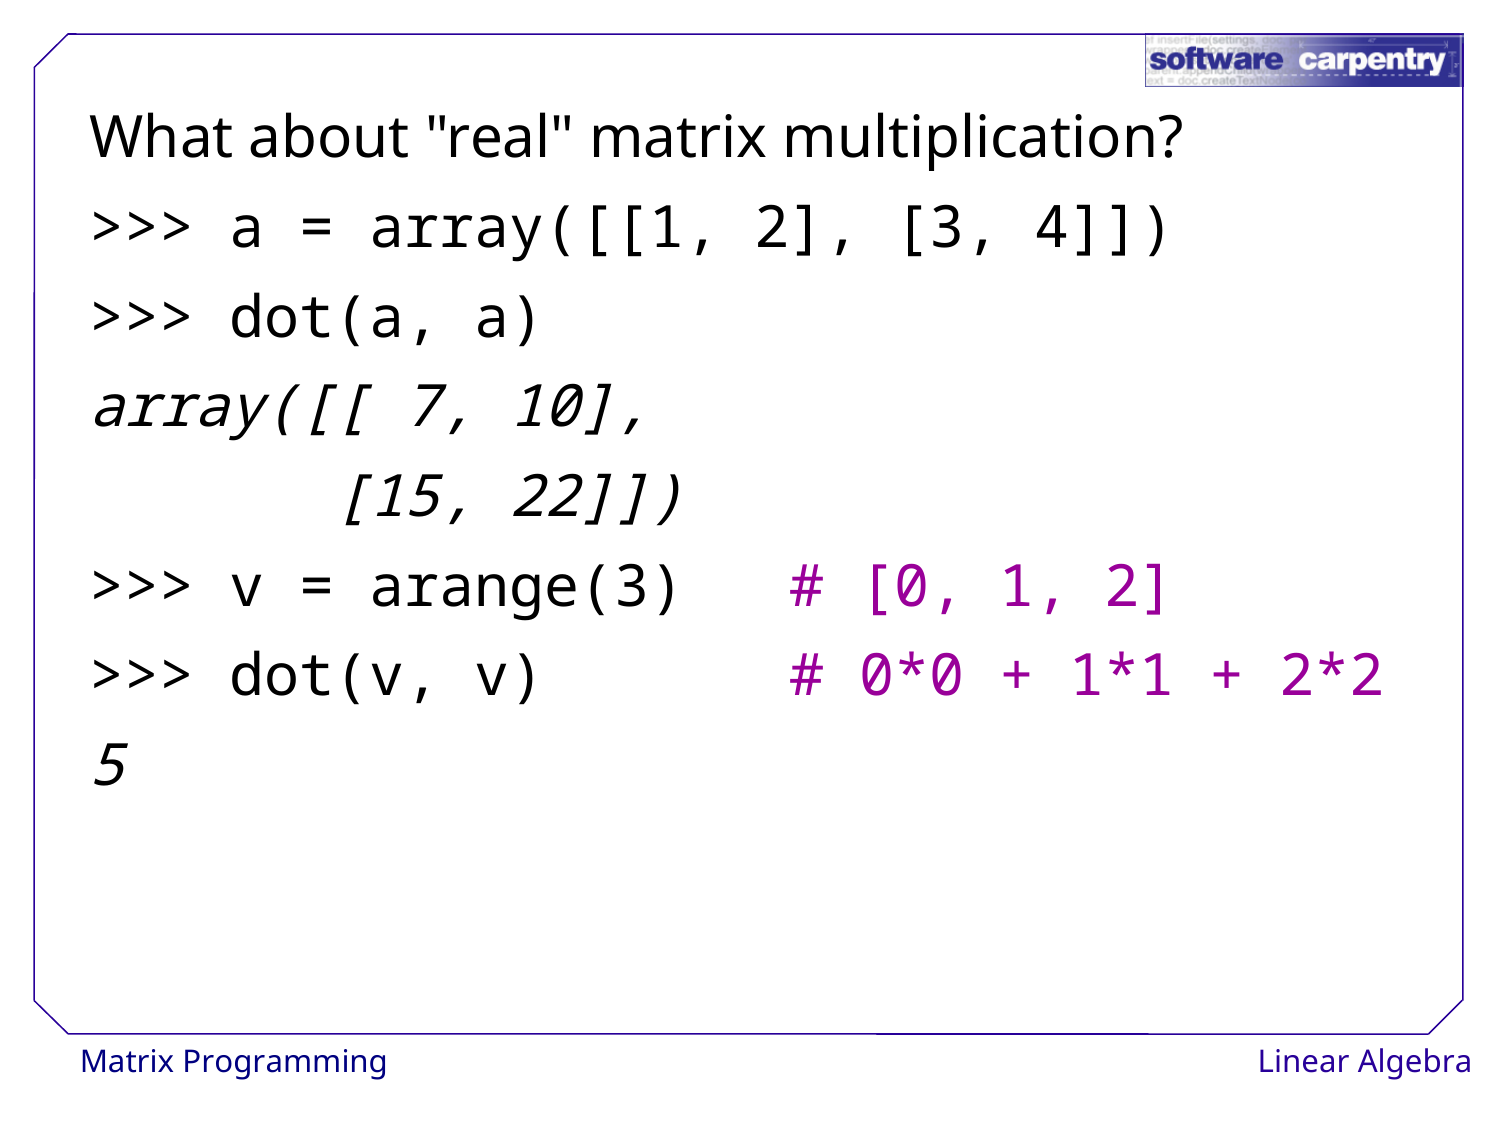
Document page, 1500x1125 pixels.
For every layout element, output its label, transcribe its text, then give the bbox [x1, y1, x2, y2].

picture [1145, 33, 1464, 87]
list What about "real" matrix multiplication? >>> a = array([[1, 2], [3, 4]]) >>> dot(a, a) array([[ 7, 10], [15, 22]]) >>> v = arange(3) # [0, 1, 2] >>> dot(v, v) # 0*0 + 1*1 + 2*2 5 [75, 99, 1426, 1013]
